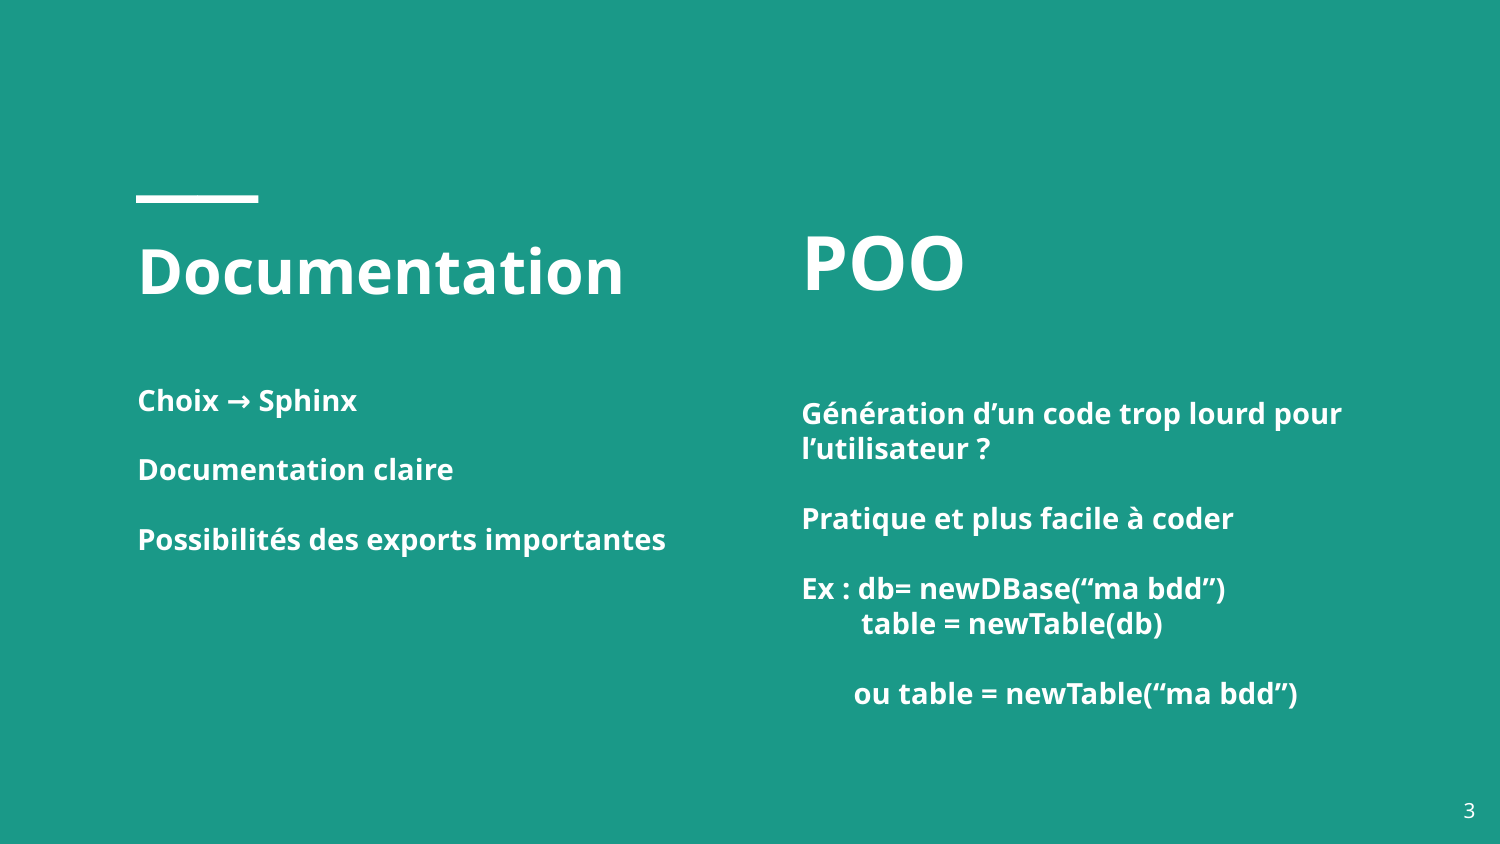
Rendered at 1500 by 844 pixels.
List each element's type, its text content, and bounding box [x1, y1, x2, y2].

title Documentation Choix → Sphinx Documentation claire Possibilités des exports importantes [122, 216, 725, 782]
title POO Génération d’un code trop lourd pour l’utilisateur ? Pratique et plus facile à coder Ex : db= newDBase(“ma bdd”) table = newTable(db) ou table = newTable(“ma bdd”) [786, 200, 1389, 766]
slide_number <number> [1400, 779, 1491, 844]
